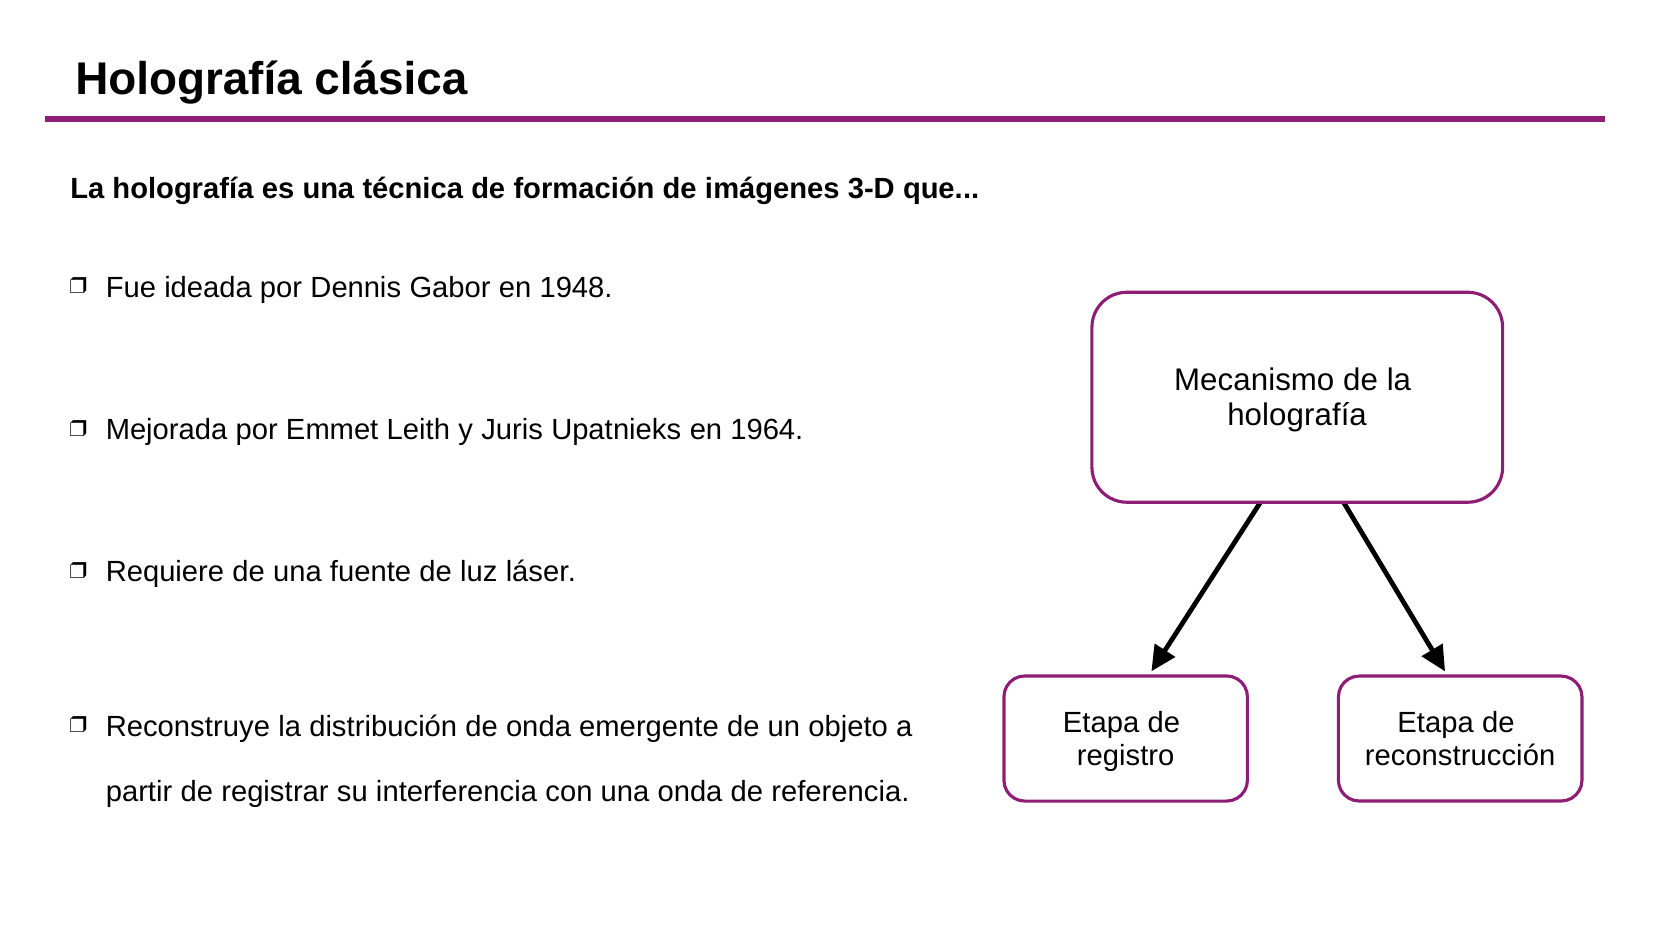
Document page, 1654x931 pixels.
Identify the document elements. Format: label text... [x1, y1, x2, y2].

text_box Fue ideada por Dennis Gabor en 1948. Mejorada por Emmet Leith y Juris Upatnieks en 1964. Requiere de una fuente de luz láser. Reconstruye la distribución de onda emergente de un objeto a partir de registrar su interferencia con una onda de referencia. [55, 231, 931, 931]
text_box Etapa de reconstrucción [1338, 676, 1582, 802]
text_box Mecanismo de la holografía [1091, 292, 1503, 503]
text_box La holografía es una técnica de formación de imágenes 3-D que... [55, 164, 1555, 231]
text_box Etapa de registro [1003, 675, 1248, 802]
title Holografía clásica [75, 18, 1654, 140]
